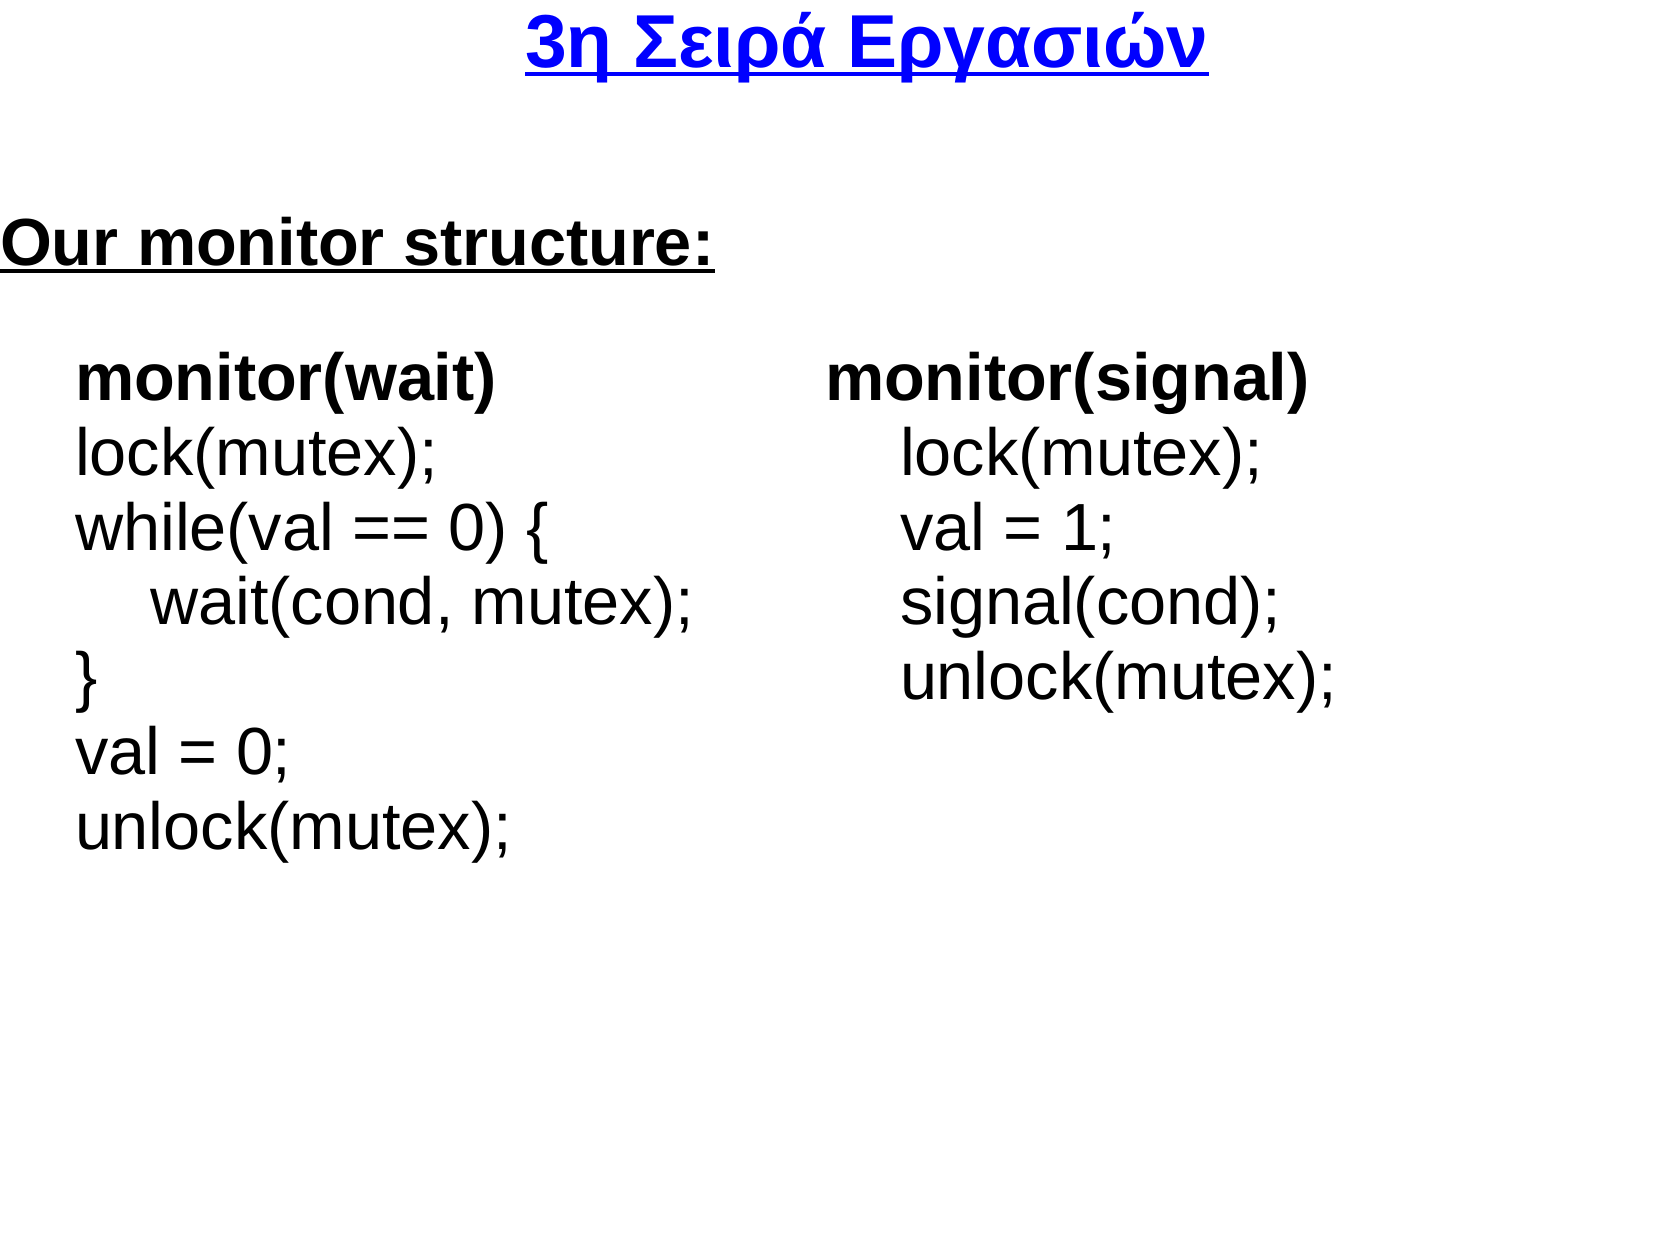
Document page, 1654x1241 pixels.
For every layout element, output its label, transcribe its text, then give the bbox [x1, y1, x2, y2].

subtitle 3η Σειρά Εργασιών Our monitor structure: monitor(wait) monitor(signal) lock(mutex); lock(mutex); while(val == 0) { val = 1; wait(cond, mutex); signal(cond); } unlock(mutex); val = 0; unlock(mutex); [0, 0, 1654, 1156]
